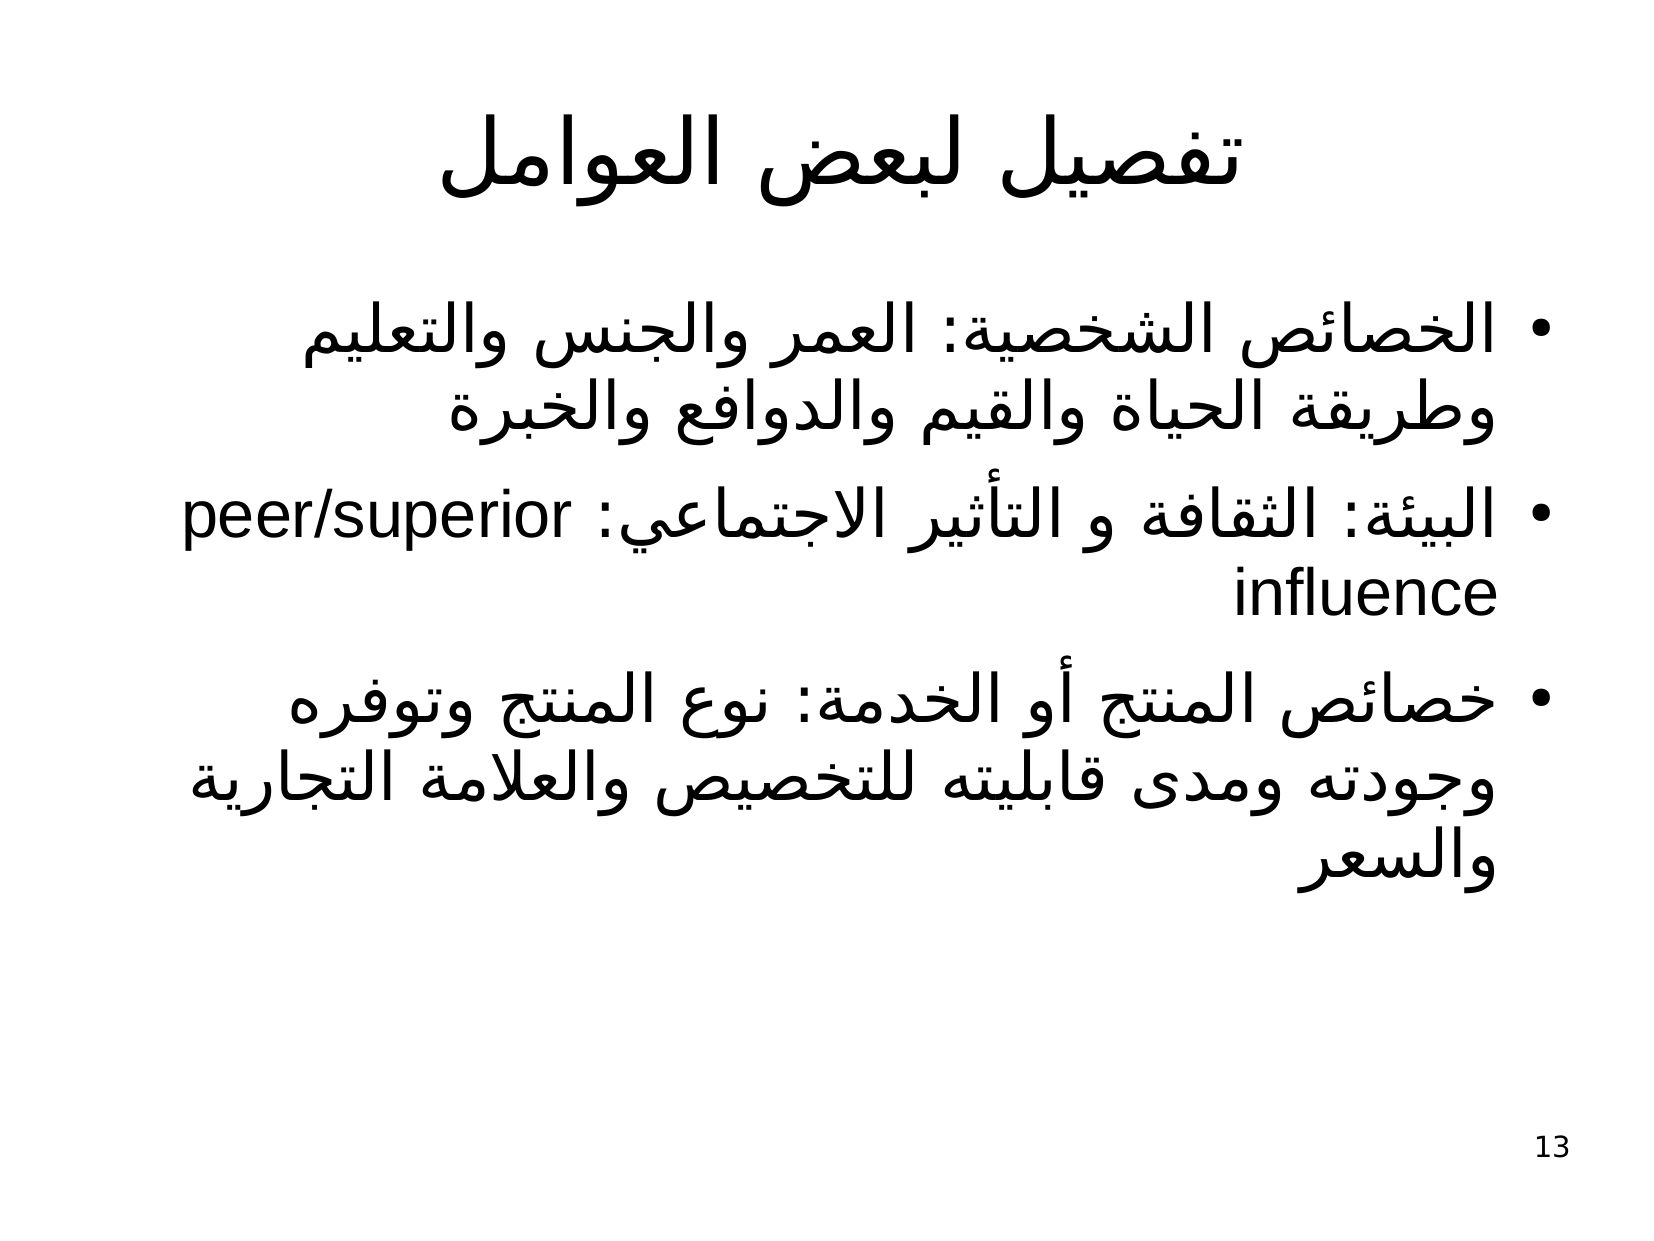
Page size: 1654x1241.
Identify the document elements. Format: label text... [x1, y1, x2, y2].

list الخصائص الشخصية: العمر والجنس والتعليم وطريقة الحياة والقيم والدوافع والخبرة البيئة: الثقافة و التأثير الاجتماعي: peer/superior influence خصائص المنتج أو الخدمة: نوع المنتج وتوفره وجودته ومدى قابليته للتخصيص والعلامة التجارية والسعر [82, 290, 1571, 1010]
title تفصيل لبعض العوامل [82, 49, 1571, 257]
